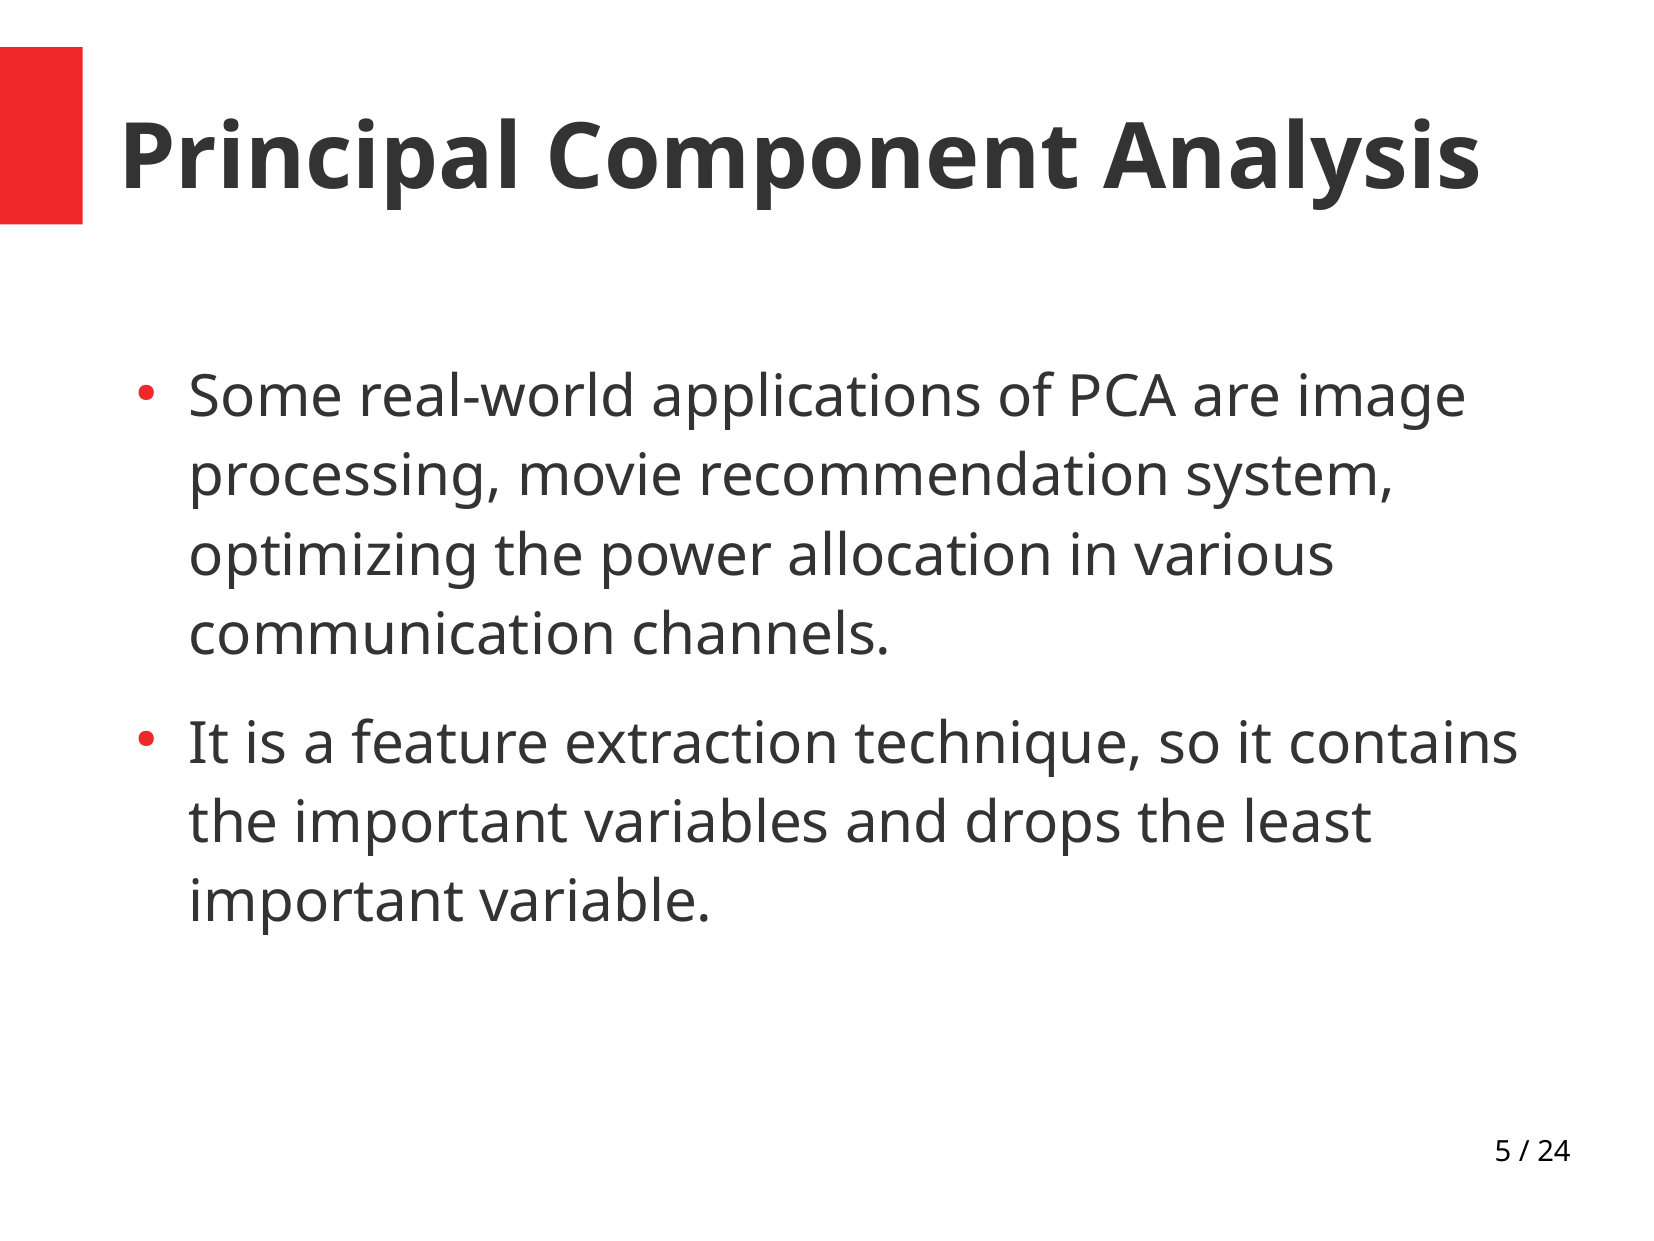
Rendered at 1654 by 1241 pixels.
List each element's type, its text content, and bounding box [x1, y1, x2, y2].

title Principal Component Analysis [118, 49, 1571, 257]
list Some real-world applications of PCA are image processing, movie recommendation system, optimizing the power allocation in various communication channels. It is a feature extraction technique, so it contains the important variables and drops the least important variable. [118, 354, 1536, 1074]
